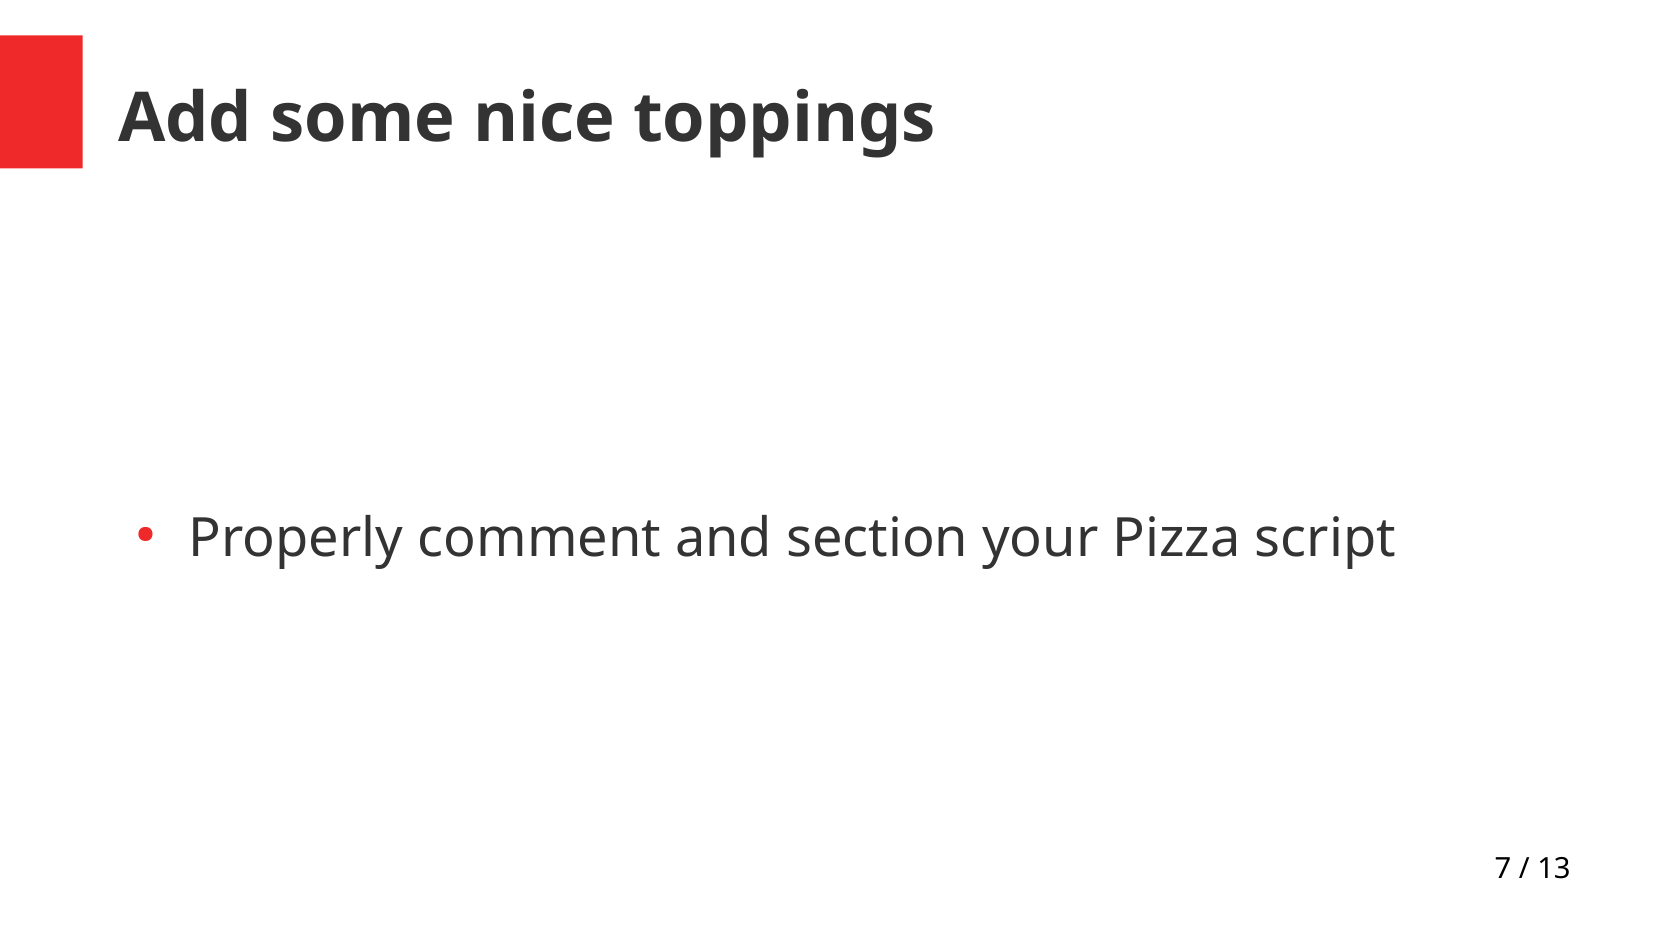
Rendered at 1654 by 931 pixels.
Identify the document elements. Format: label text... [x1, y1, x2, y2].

list Properly comment and section your Pizza script [118, 265, 1536, 806]
title Add some nice toppings [118, 37, 1571, 193]
